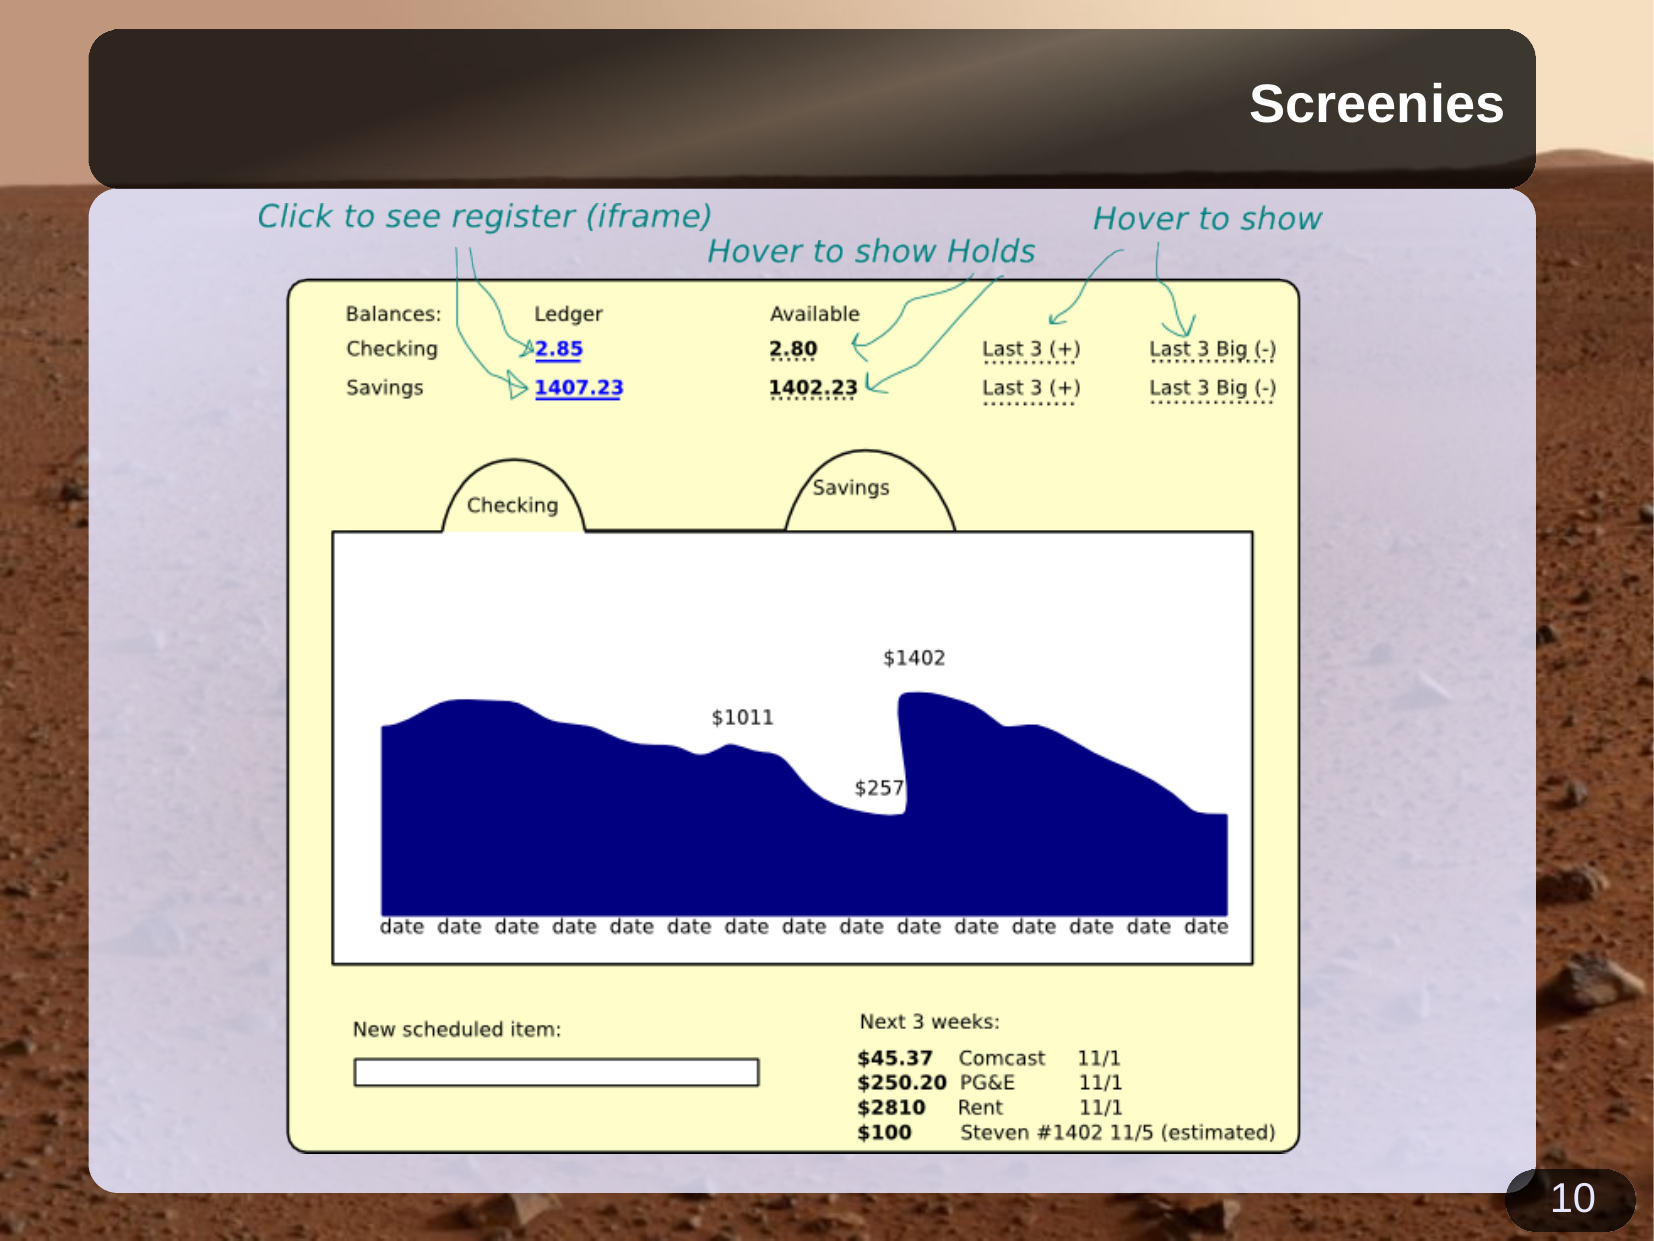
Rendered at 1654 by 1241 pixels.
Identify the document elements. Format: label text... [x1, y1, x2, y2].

picture [0, 0, 1654, 1241]
title Screenies [118, 59, 1506, 148]
